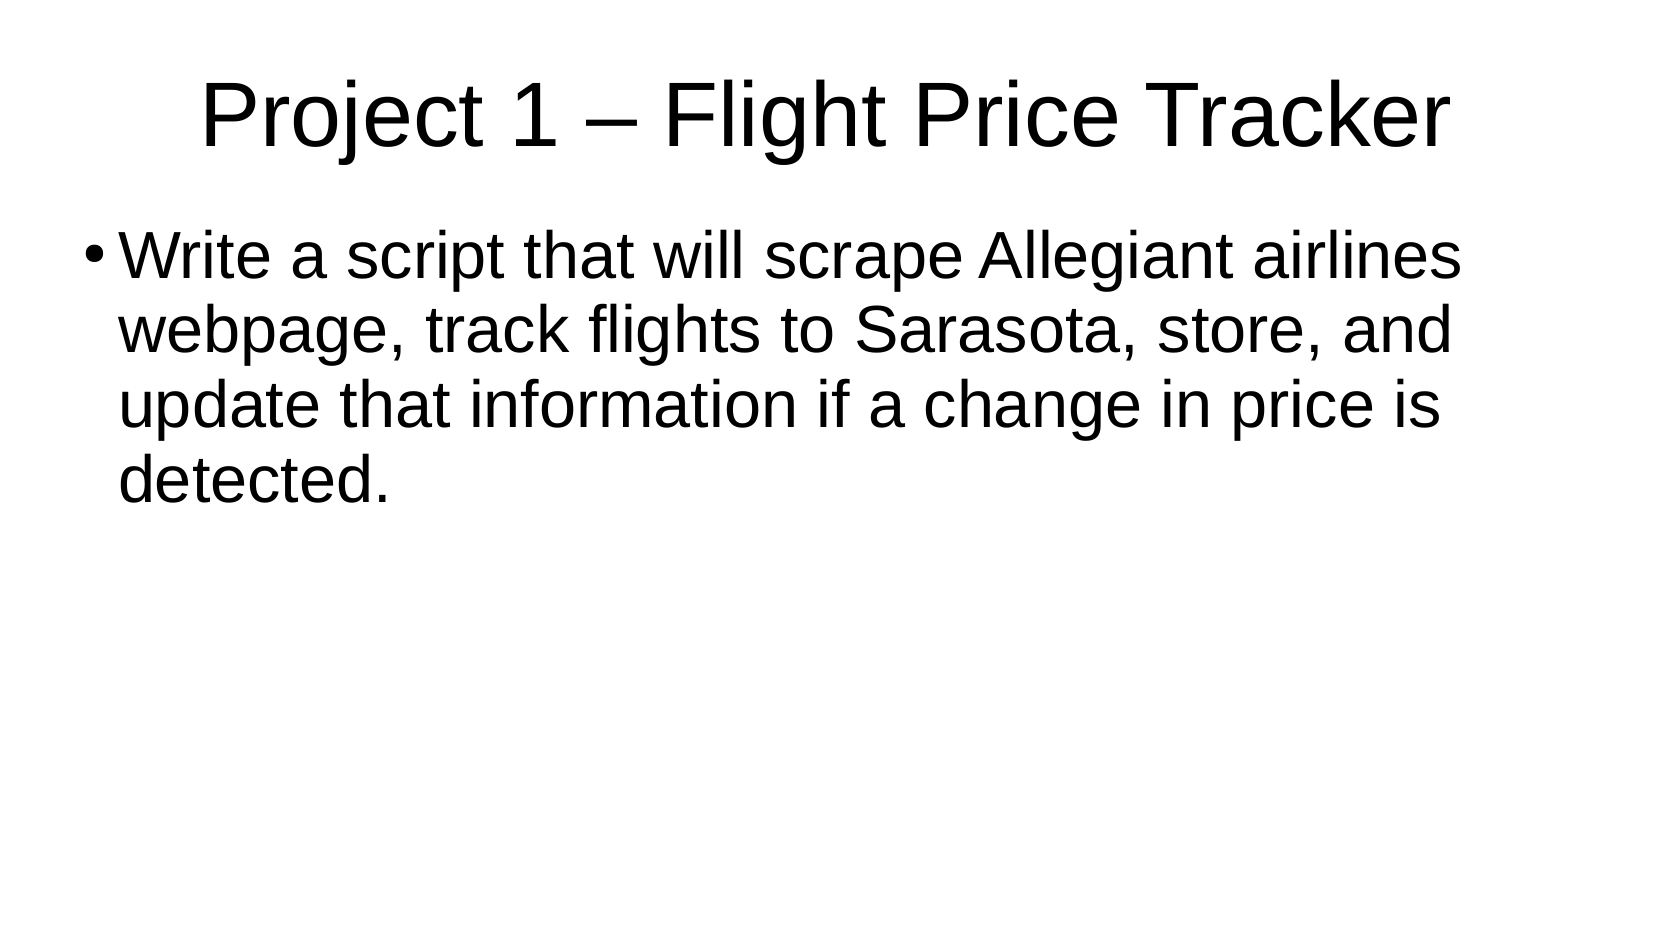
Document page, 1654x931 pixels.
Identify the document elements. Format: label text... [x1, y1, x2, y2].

title Project 1 – Flight Price Tracker [82, 37, 1571, 193]
subtitle Write a script that will scrape Allegiant airlines webpage, track flights to Sarasota, store, and update that information if a change in price is detected. [82, 217, 1571, 758]
